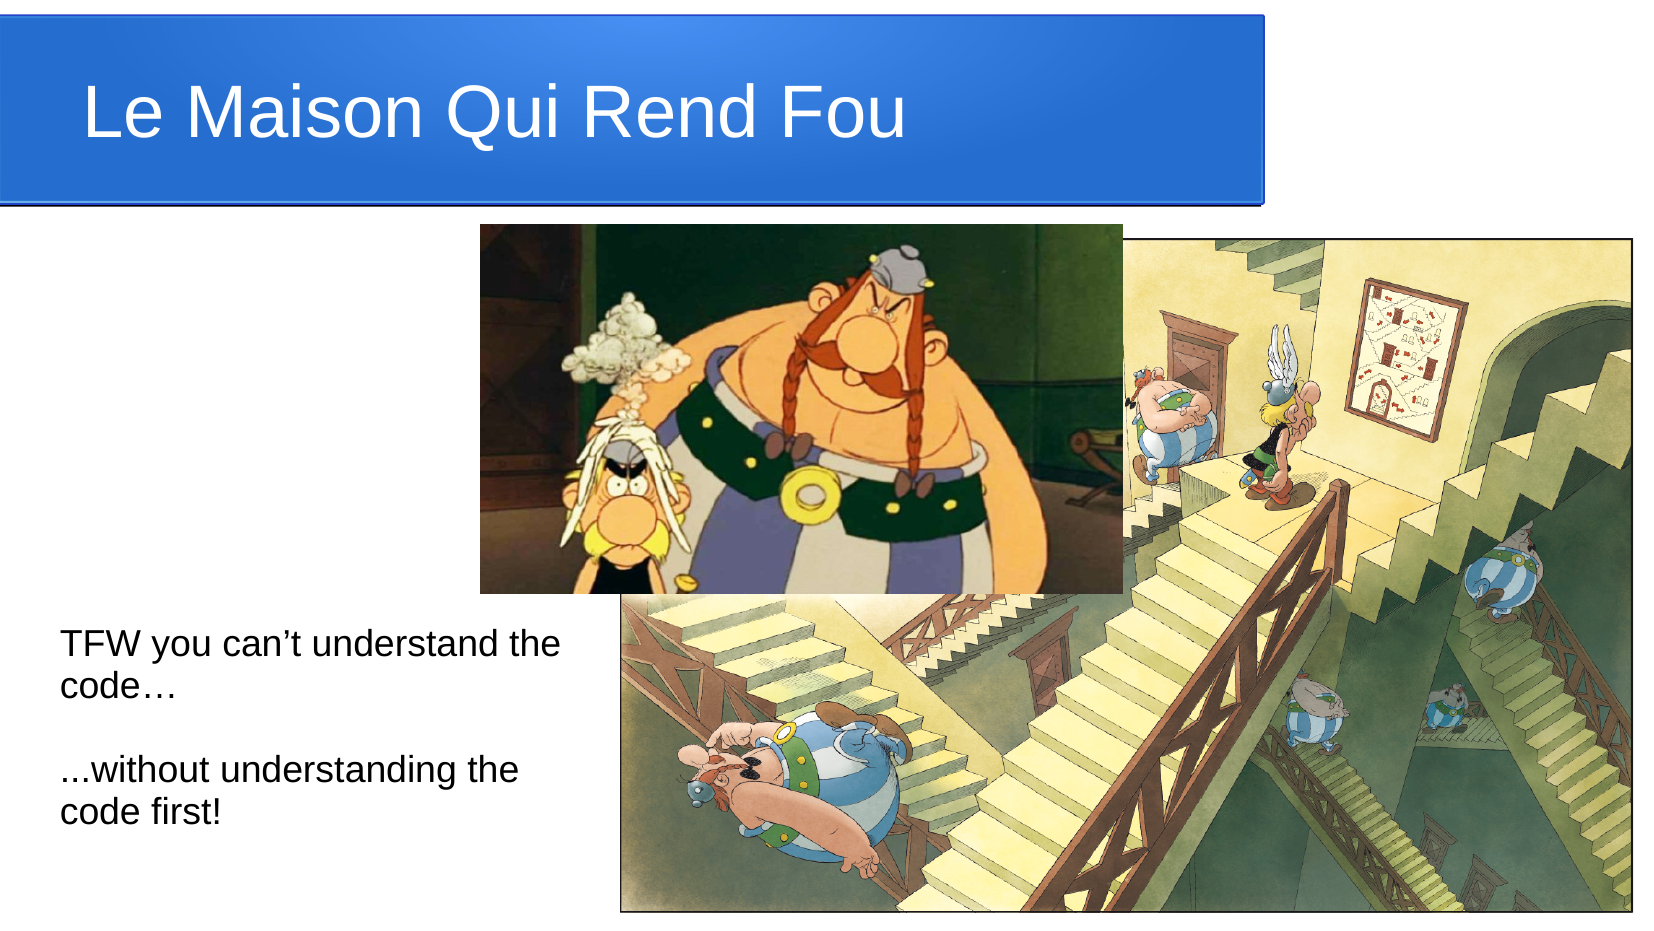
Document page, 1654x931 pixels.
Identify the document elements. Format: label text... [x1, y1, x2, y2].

picture [480, 224, 1636, 916]
text_box TFW you can’t understand the code… ...without understanding the code first! [45, 615, 577, 838]
title Le Maison Qui Rend Fou [82, 35, 1235, 189]
